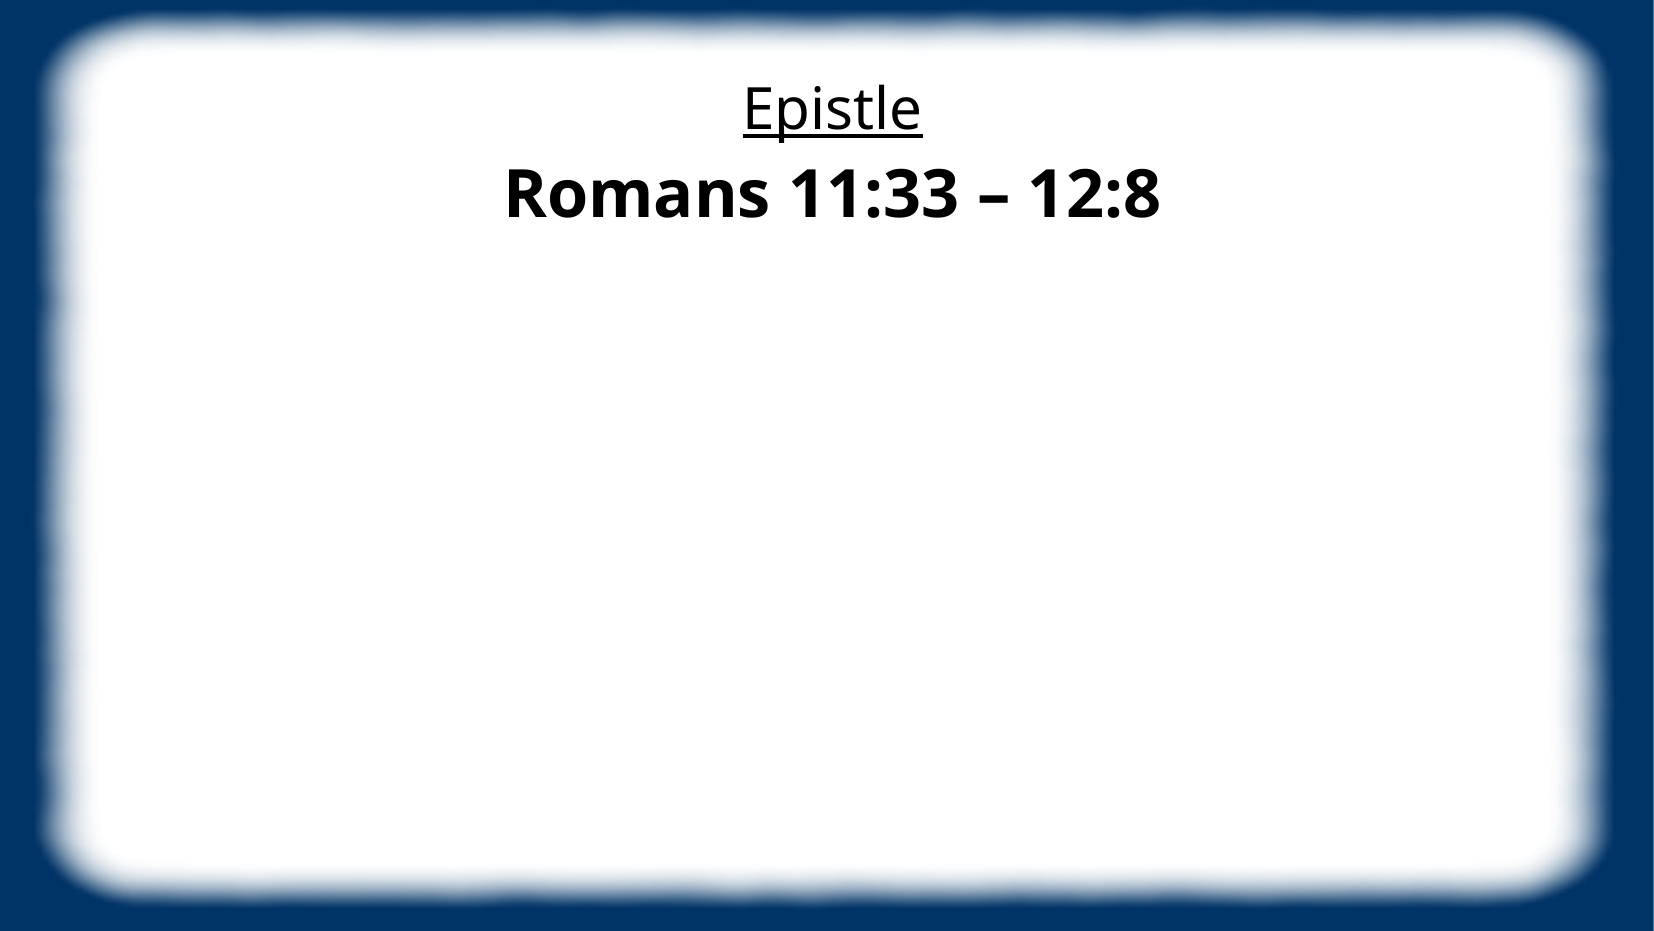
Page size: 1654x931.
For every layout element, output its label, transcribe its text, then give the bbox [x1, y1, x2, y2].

text_box Epistle Romans 11:33 – 12:8 [105, 60, 1561, 241]
picture [0, 0, 1654, 931]
